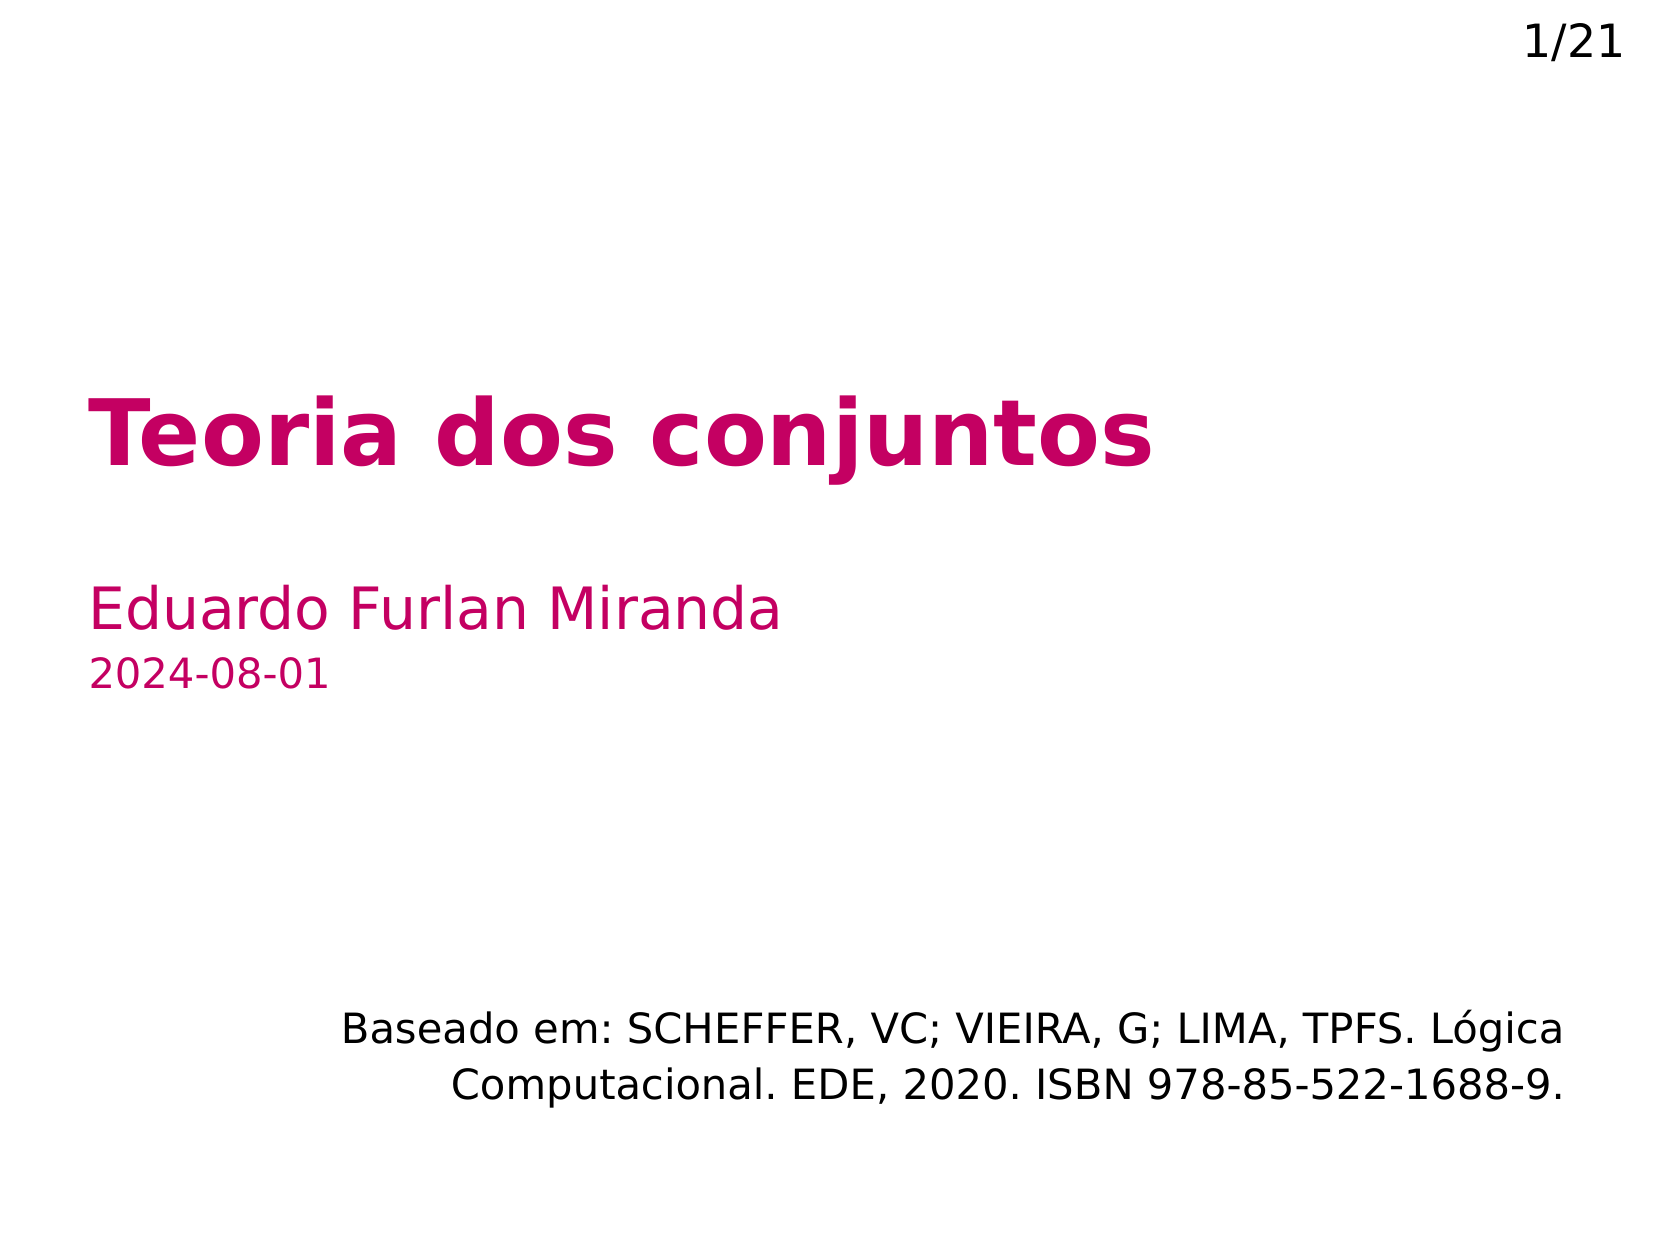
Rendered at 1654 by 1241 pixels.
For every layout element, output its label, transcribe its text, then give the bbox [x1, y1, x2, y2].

title Teoria dos conjuntos Eduardo Furlan Miranda 2024-08-01 [88, 29, 1565, 1034]
list Baseado em: SCHEFFER, VC; VIEIRA, G; LIMA, TPFS. Lógica Computacional. EDE, 2020. ISBN 978-85-522-1688-9. [295, 998, 1565, 1211]
